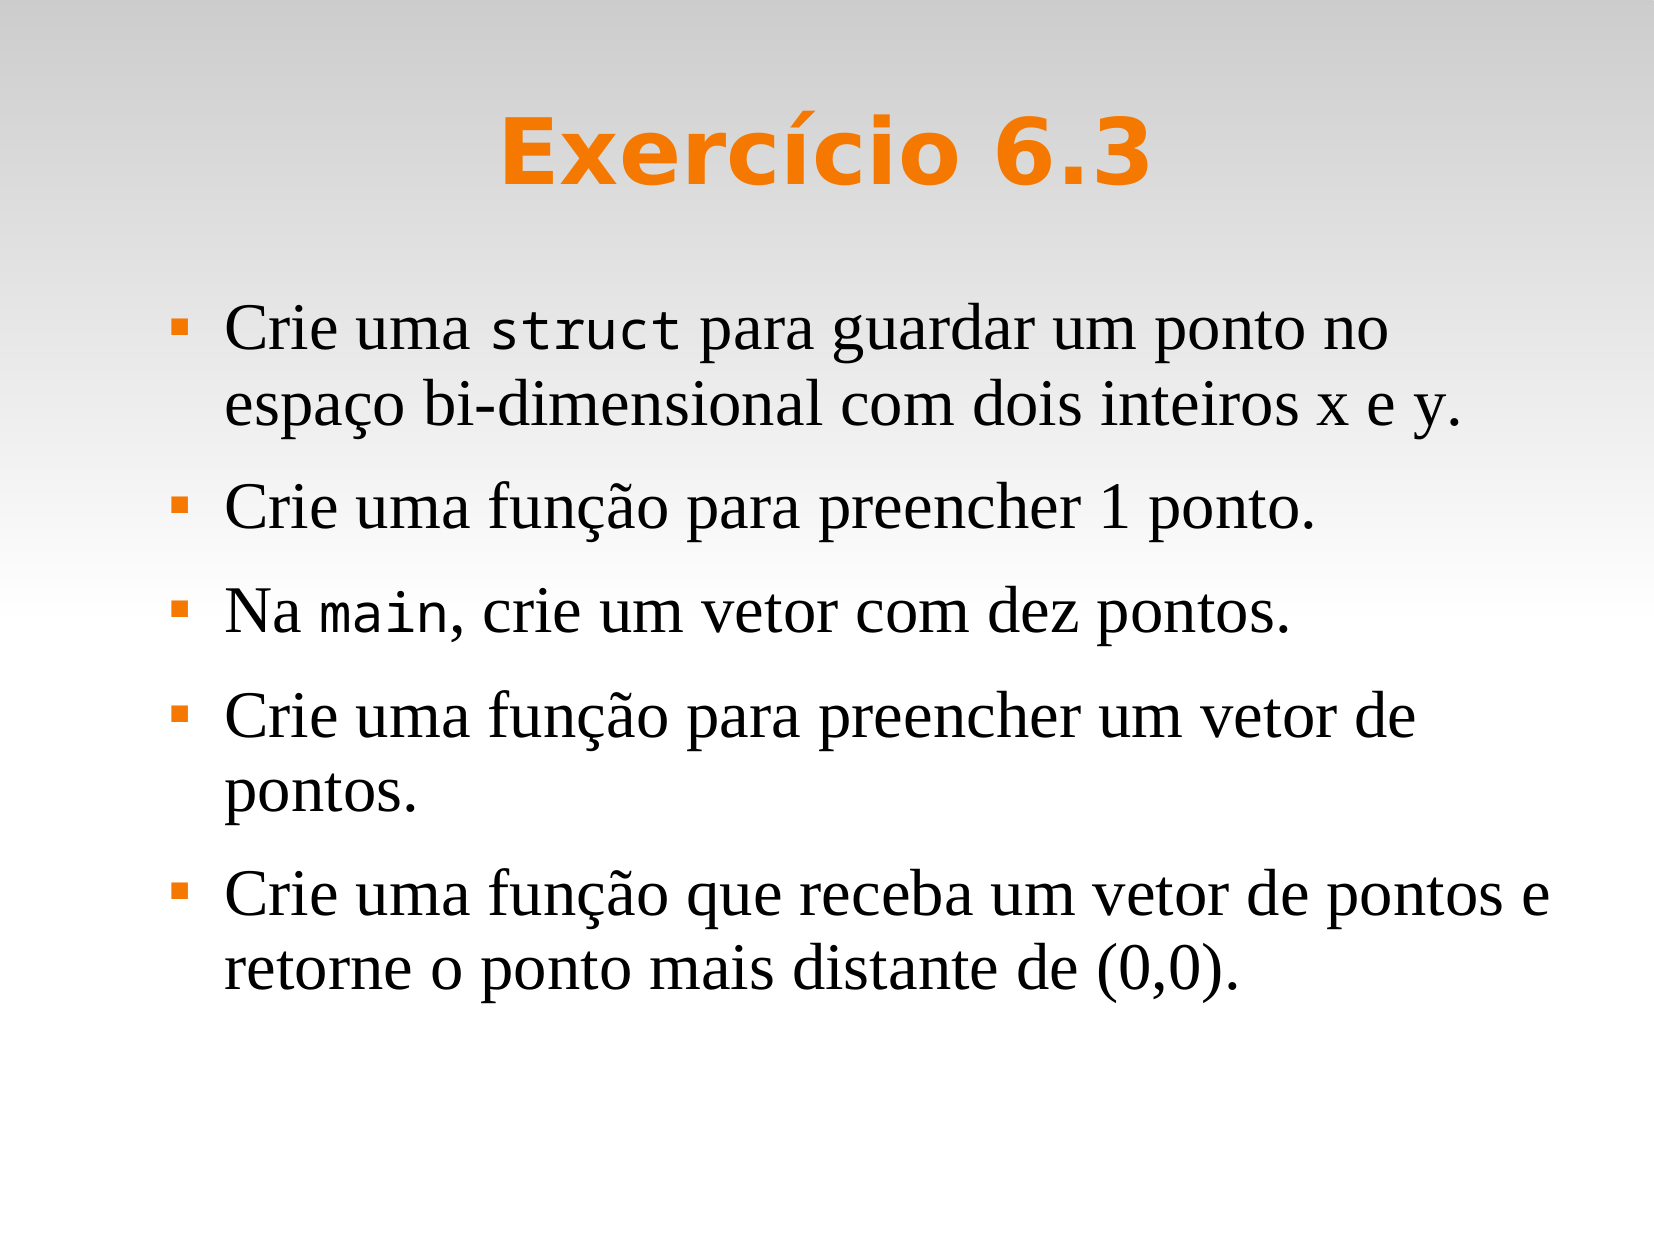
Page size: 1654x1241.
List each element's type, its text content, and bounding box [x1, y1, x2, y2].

title Exercício 6.3 [82, 49, 1571, 257]
list Crie uma struct para guardar um ponto no espaço bi-dimensional com dois inteiros x e y. Crie uma função para preencher 1 ponto. Na main, crie um vetor com dez pontos. Crie uma função para preencher um vetor de pontos. Crie uma função que receba um vetor de pontos e retorne o ponto mais distante de (0,0). [82, 290, 1571, 1147]
